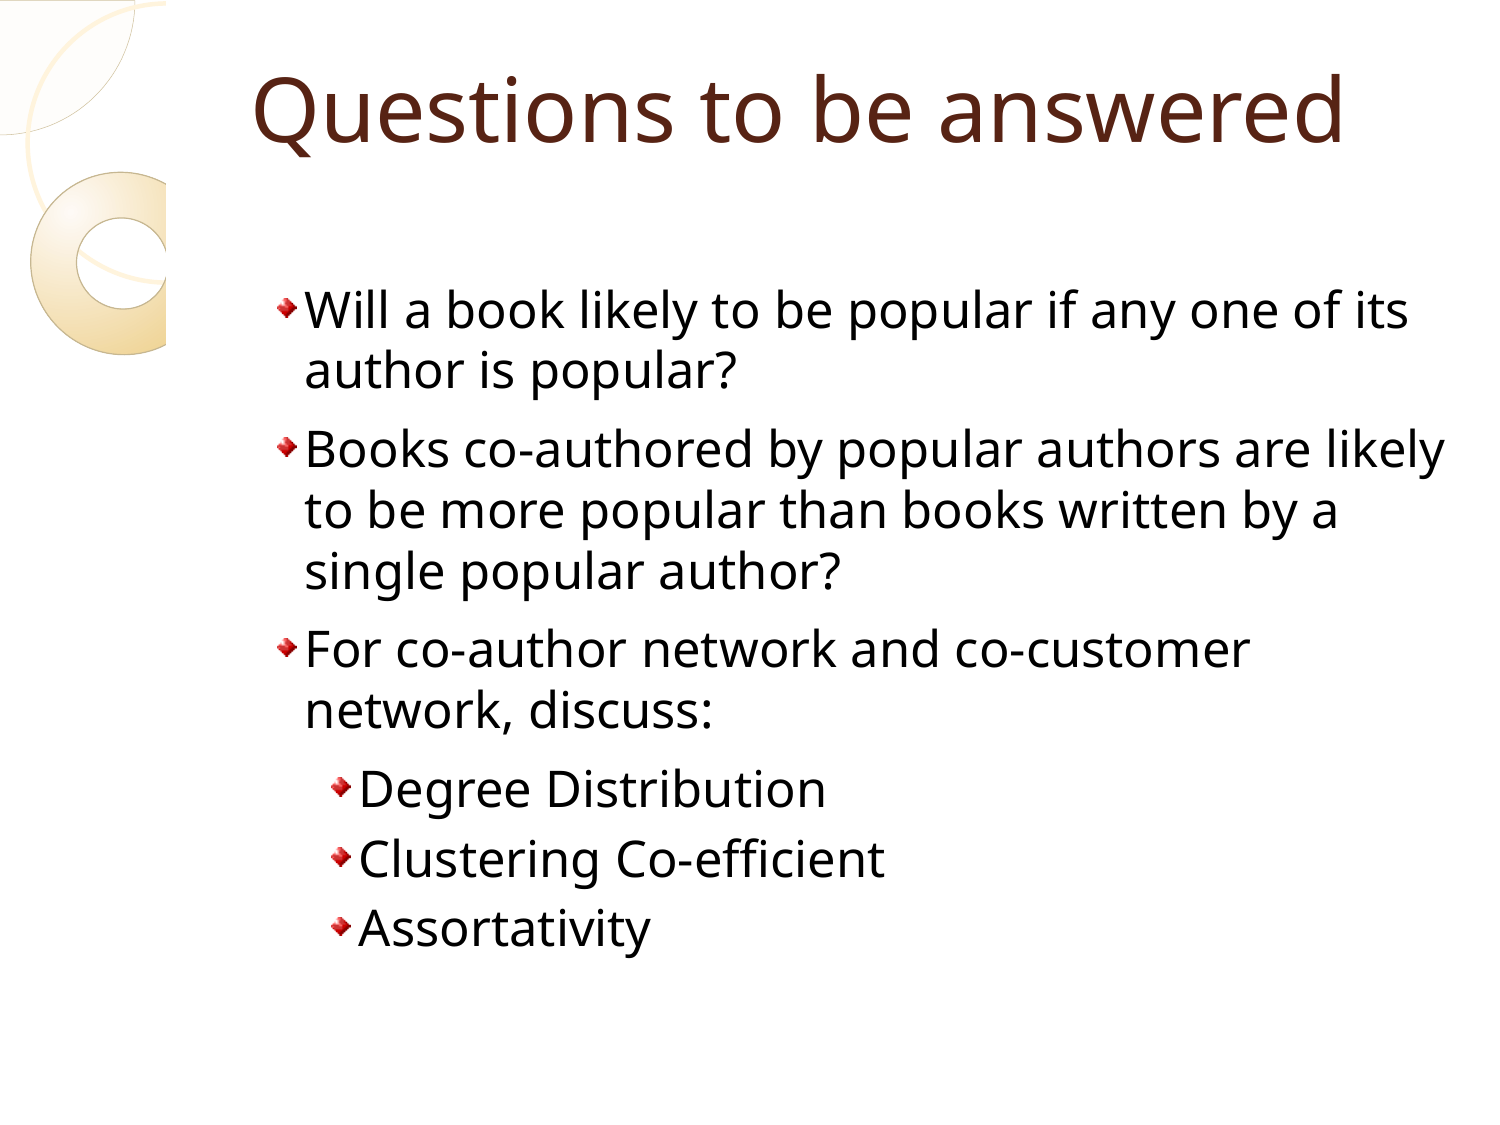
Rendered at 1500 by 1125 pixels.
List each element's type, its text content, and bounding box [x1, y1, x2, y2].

list Will a book likely to be popular if any one of its author is popular? Books co-authored by popular authors are likely to be more popular than books written by a single popular author? For co-author network and co-customer network, discuss: Degree Distribution Clustering Co-efficient Assortativity [236, 186, 1467, 975]
title Questions to be answered [235, 45, 1466, 233]
